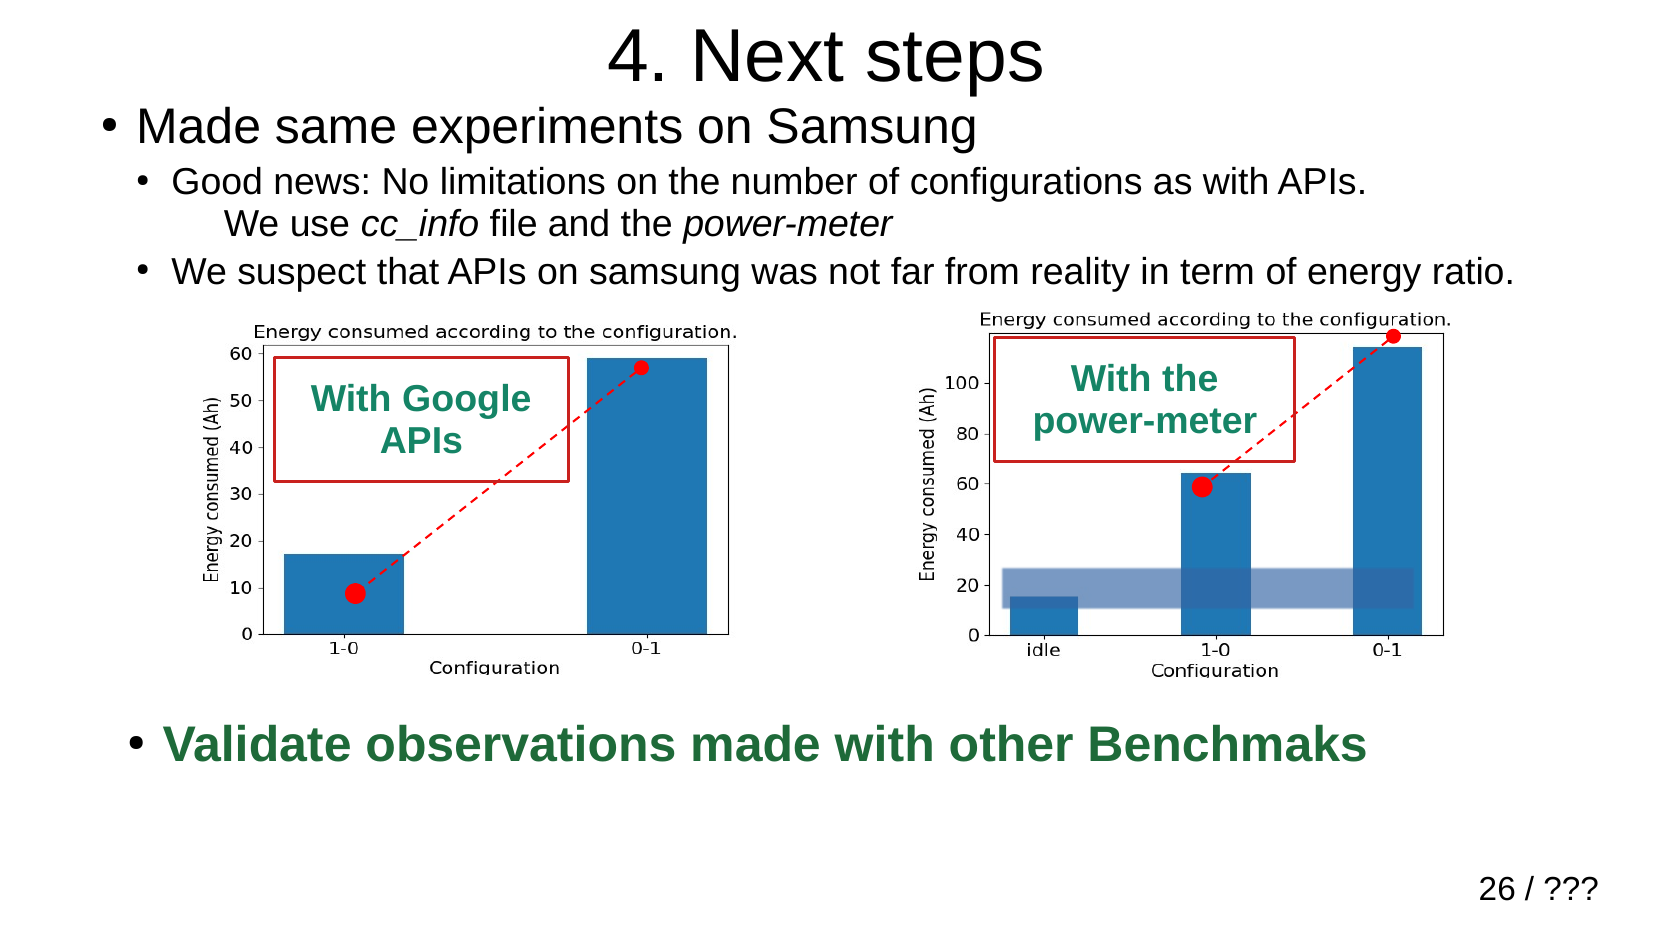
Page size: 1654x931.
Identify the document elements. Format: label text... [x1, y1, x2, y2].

text_box With Google APIs [274, 357, 569, 482]
text_box Made same experiments on Samsung Good news: No limitations on the number of configurations as with APIs. We use cc_info file and the power-meter We suspect that APIs on samsung was not far from reality in term of energy ratio. [100, 75, 1564, 316]
text_box [1003, 569, 1413, 608]
title 4. Next steps [57, 0, 1595, 127]
text_box With the power-meter [994, 337, 1295, 462]
picture [915, 316, 1501, 678]
text_box 26 / ??? [1464, 863, 1652, 931]
picture [187, 316, 788, 676]
text_box Validate observations made with other Benchmaks [112, 708, 1576, 818]
